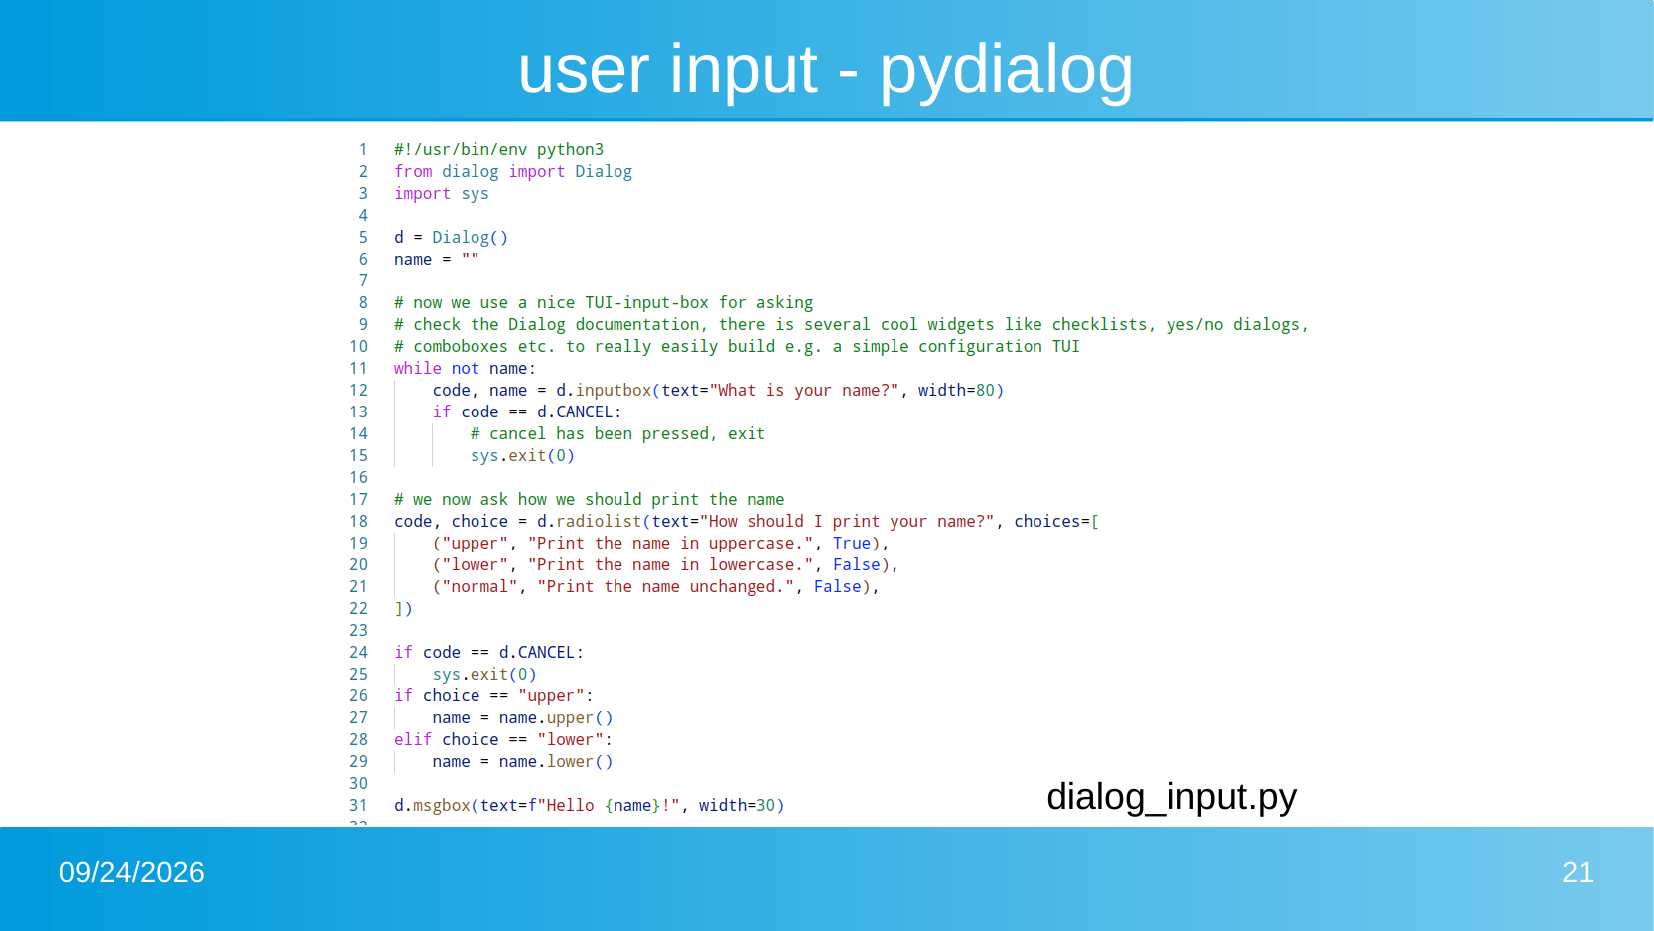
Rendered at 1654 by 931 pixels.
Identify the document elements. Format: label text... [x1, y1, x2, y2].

title user input - pydialog [59, 29, 1595, 108]
text_box dialog_input.py [1031, 768, 1313, 826]
picture [337, 136, 1313, 826]
